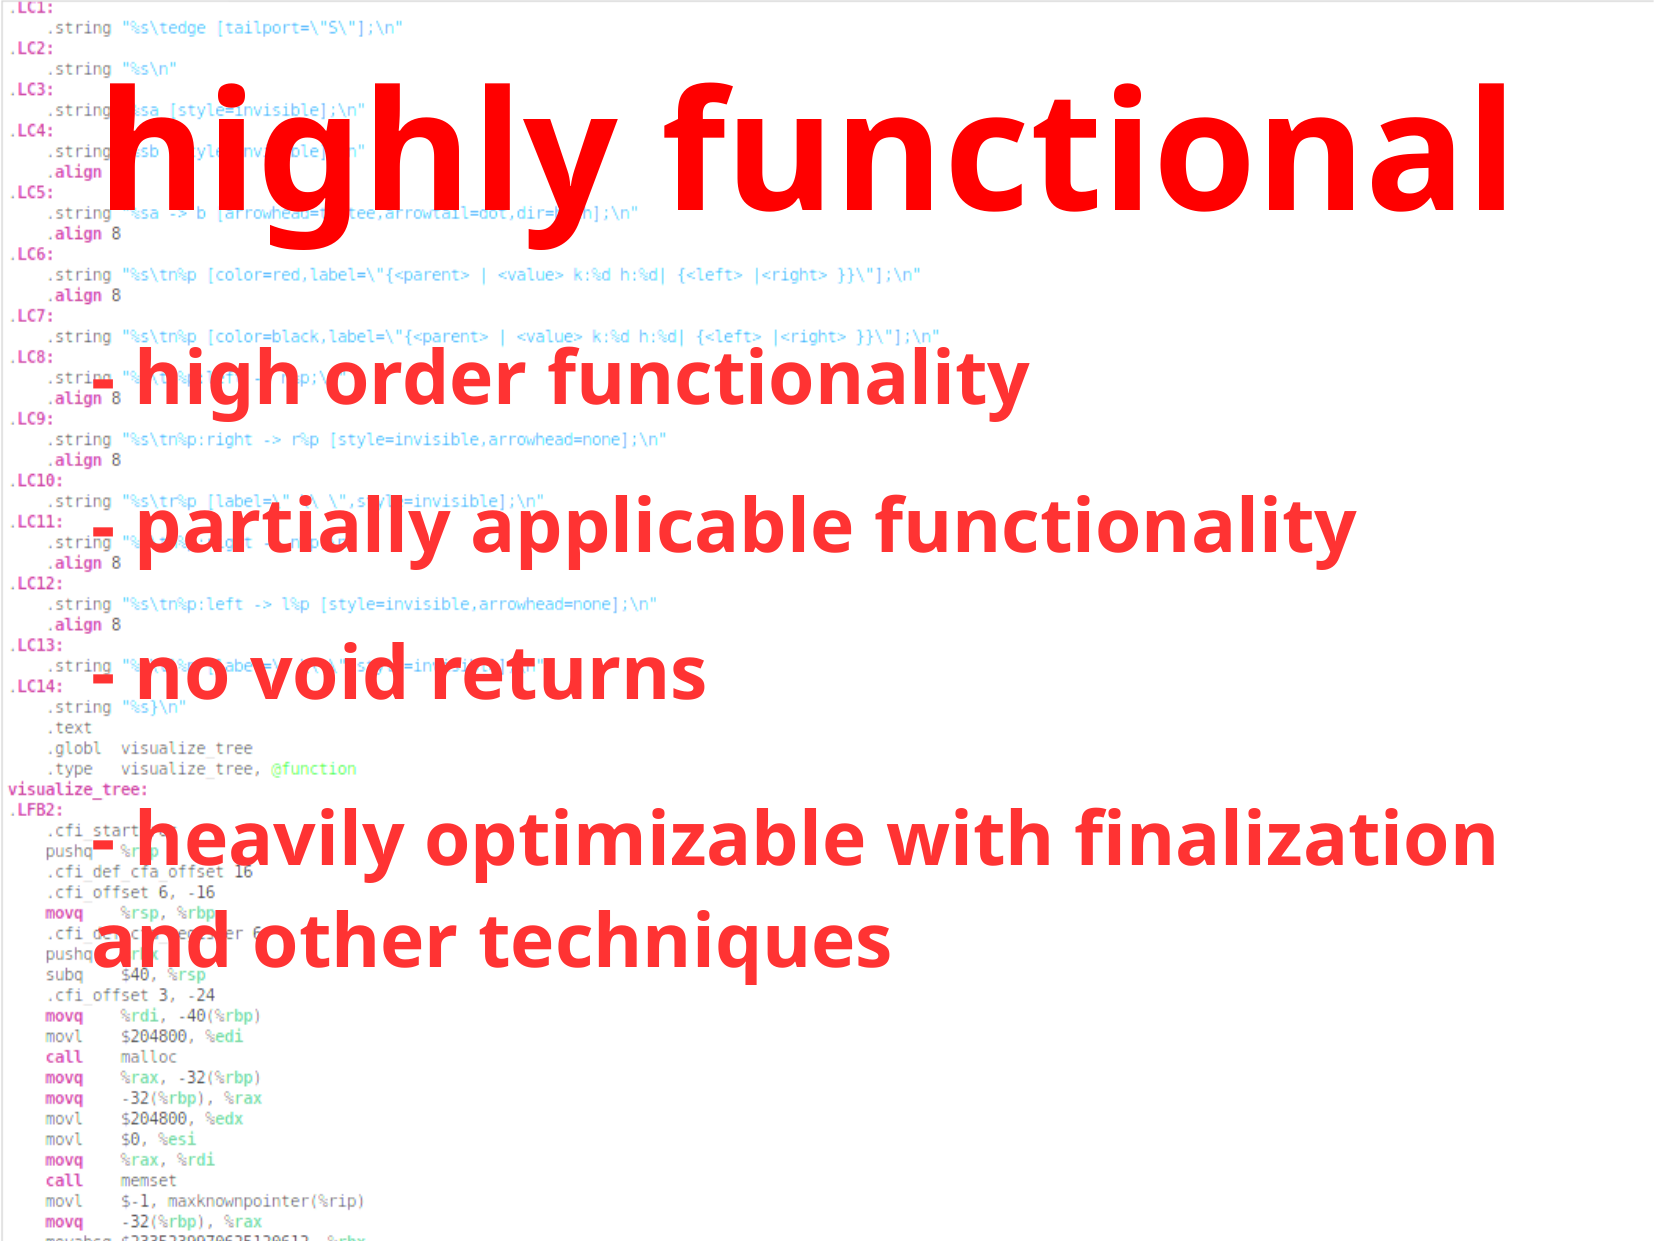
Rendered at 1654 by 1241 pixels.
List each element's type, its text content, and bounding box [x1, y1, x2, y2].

picture [0, 0, 1654, 1241]
text_box - no void returns [76, 612, 1621, 731]
text_box - partially applicable functionality [76, 464, 1621, 583]
text_box - high order functionality [76, 316, 1621, 436]
text_box - heavily optimizable with finalization and other techniques [76, 777, 1621, 1000]
text_box highly functional [82, 25, 1613, 271]
